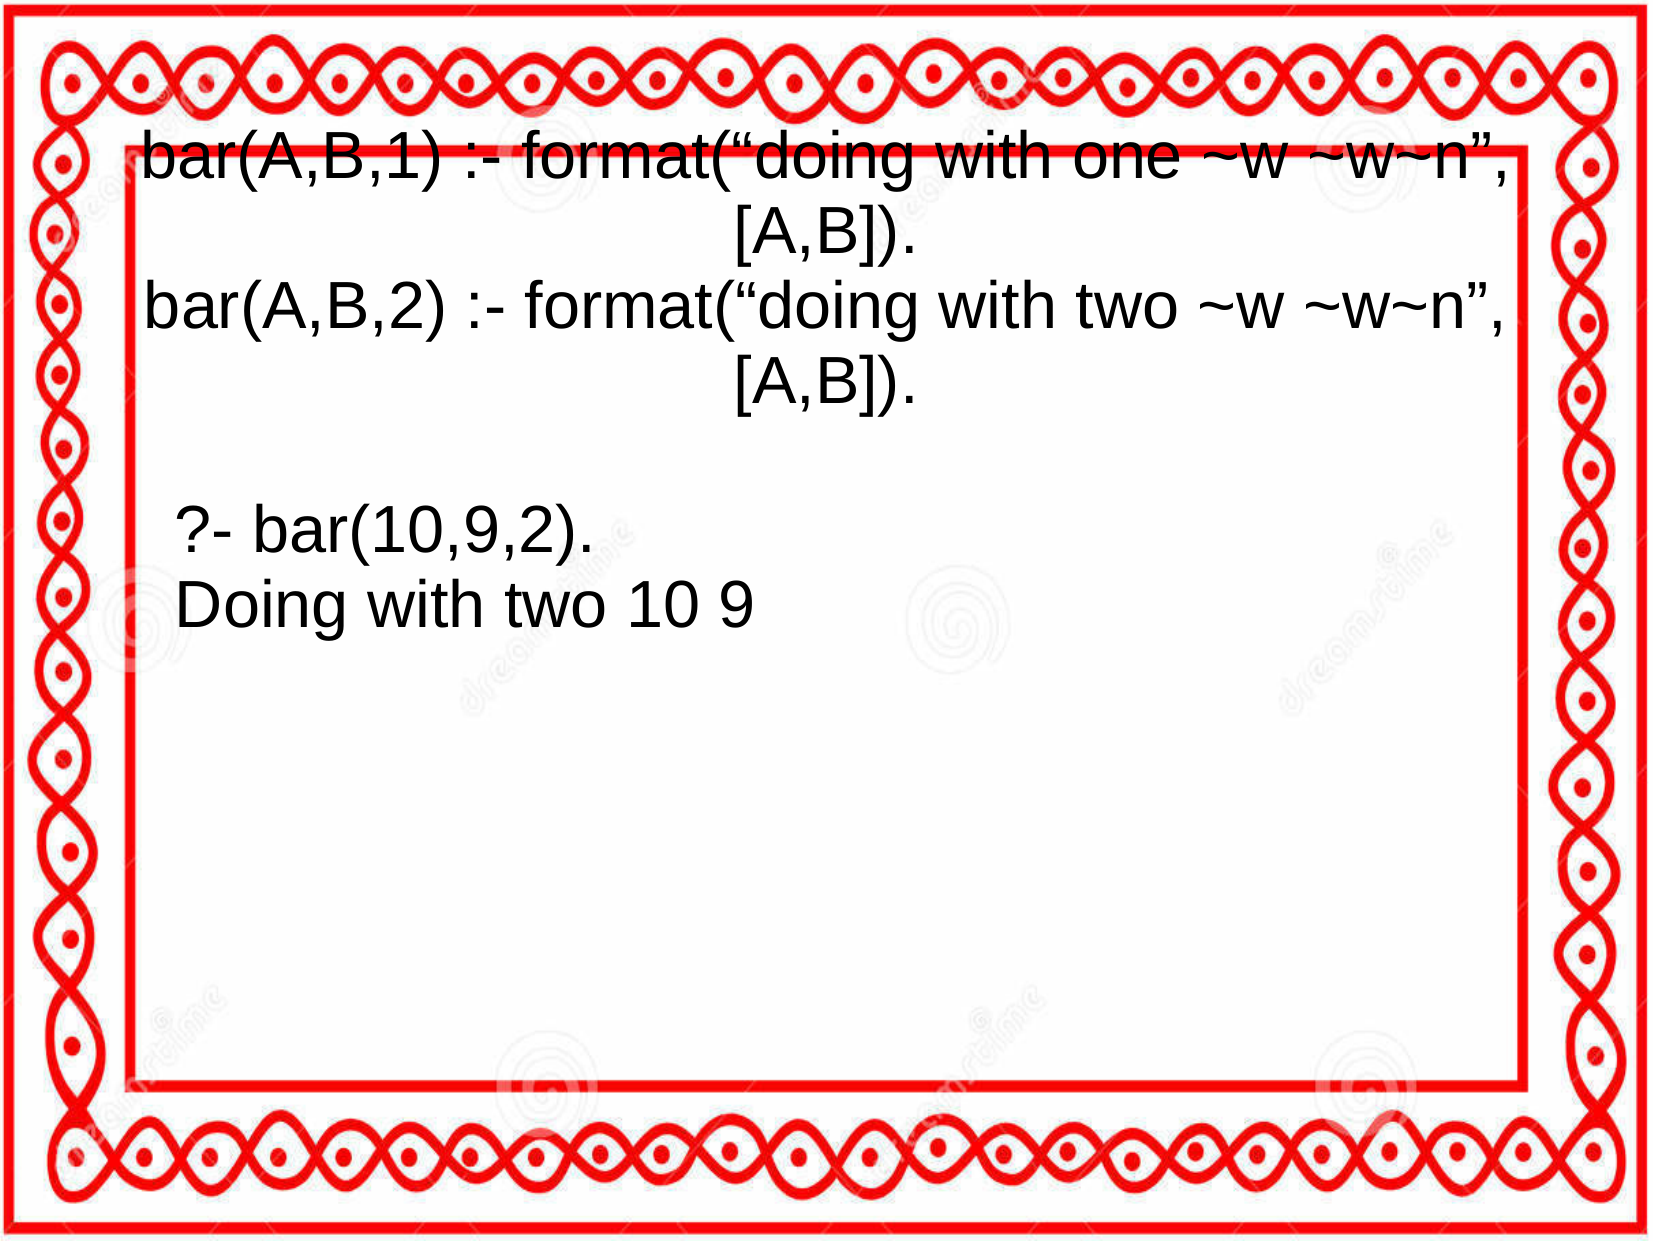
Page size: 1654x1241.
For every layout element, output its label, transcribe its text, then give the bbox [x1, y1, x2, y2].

subtitle bar(A,B,1) :- format(“doing with one ~w ~w~n”, [A,B]). bar(A,B,2) :- format(“doing with two ~w ~w~n”, [A,B]). ?- bar(10,9,2). Doing with two 10 9 [82, 49, 1571, 1010]
picture [0, 0, 1654, 1241]
